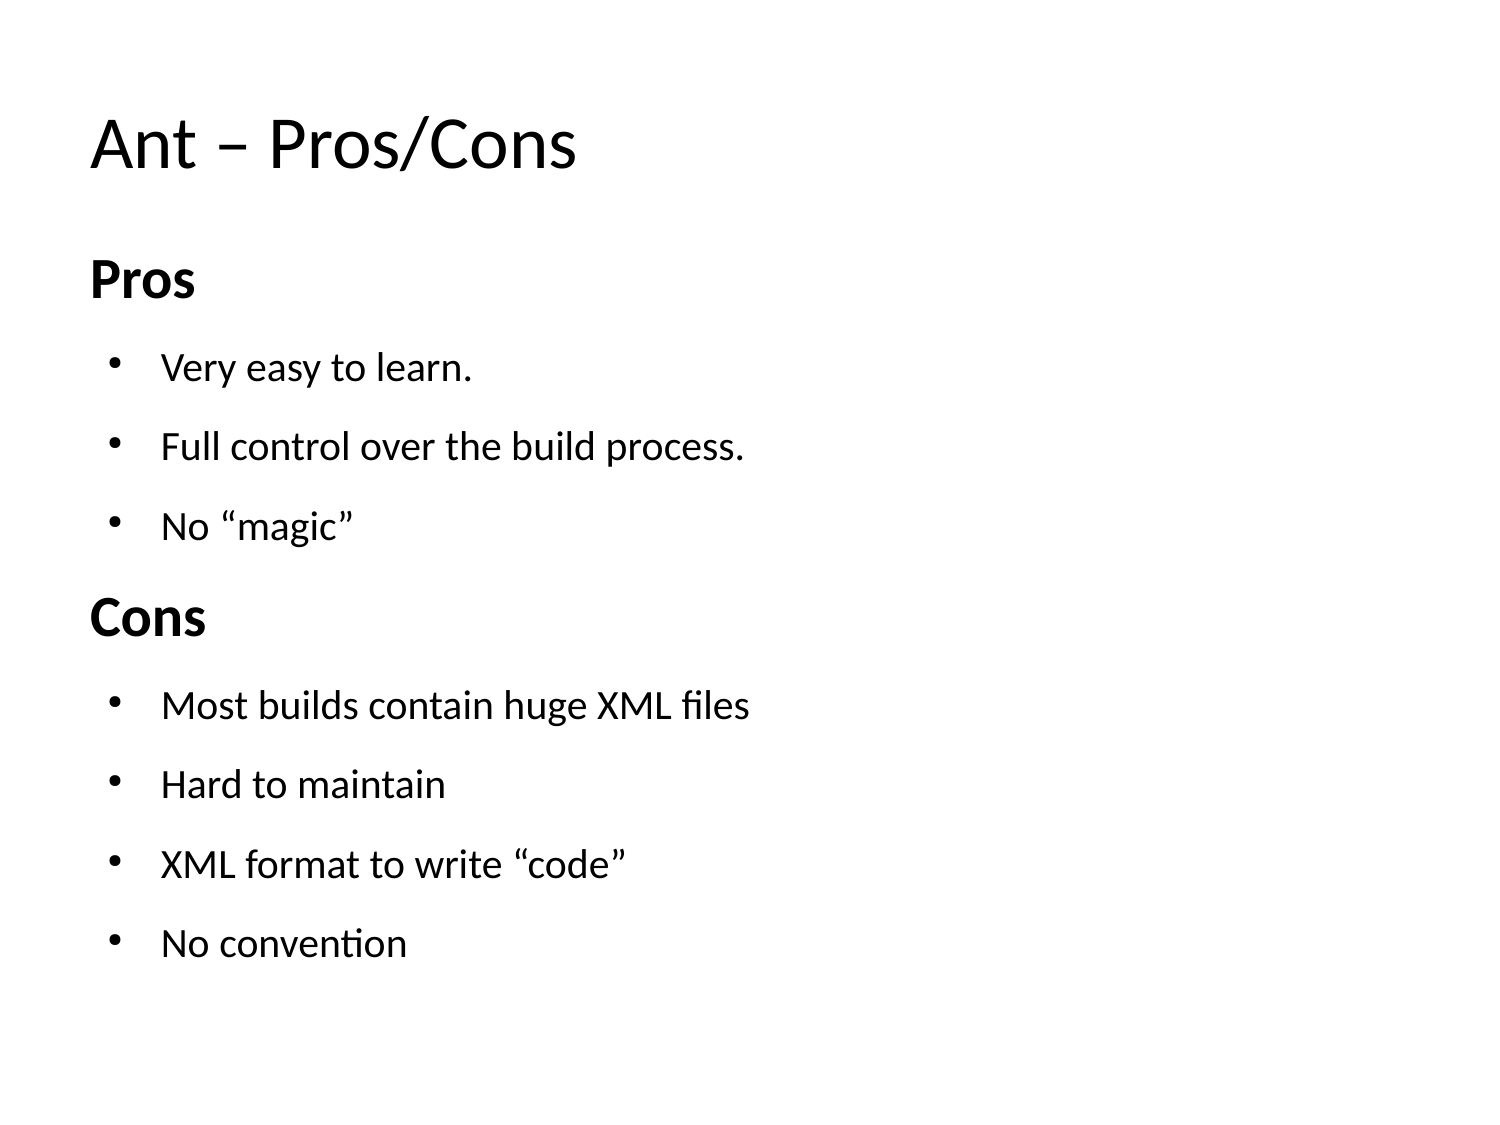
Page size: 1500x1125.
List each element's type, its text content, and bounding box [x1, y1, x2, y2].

title Ant – Pros/Cons [75, 45, 1425, 232]
list Pros Very easy to learn. Full control over the build process. No “magic” Cons Most builds contain huge XML files Hard to maintain XML format to write “code” No convention [75, 232, 1425, 1005]
